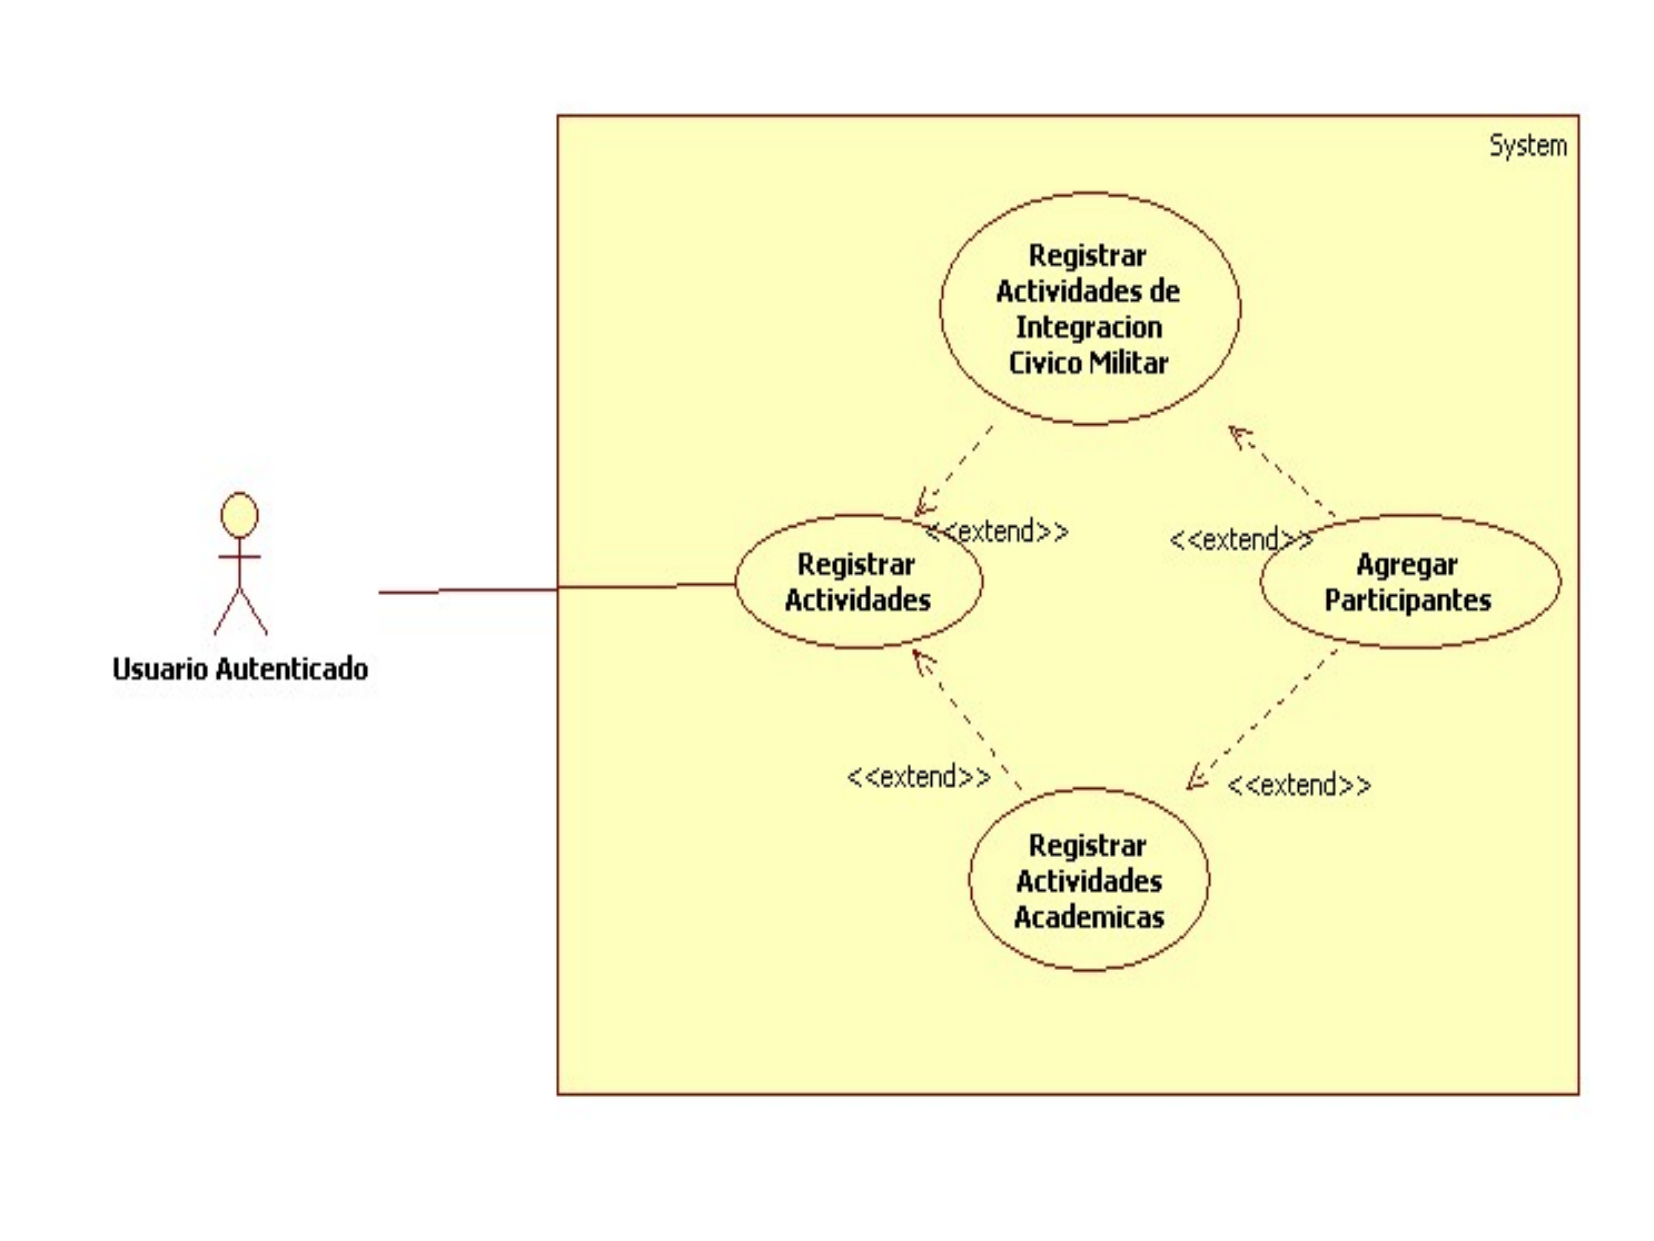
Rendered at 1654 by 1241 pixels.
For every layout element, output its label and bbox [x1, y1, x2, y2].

picture [59, 60, 1625, 1152]
